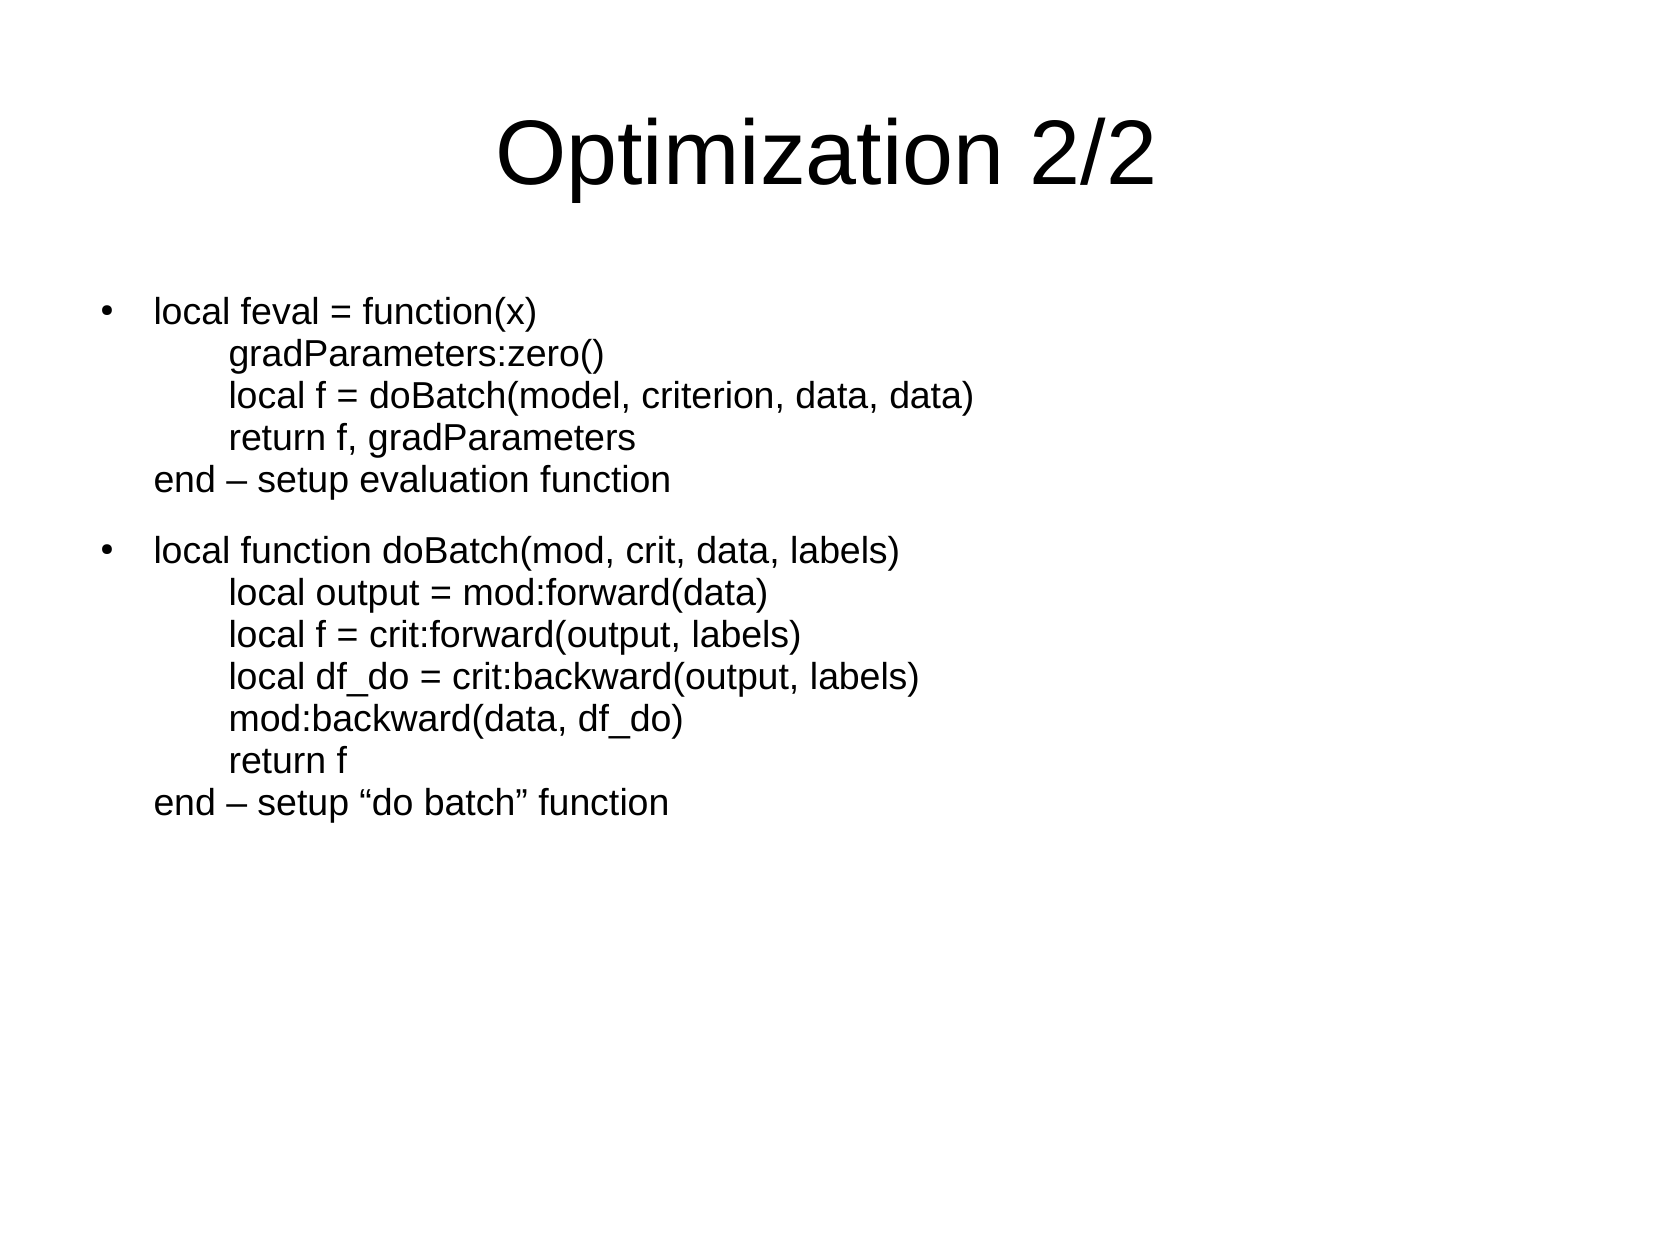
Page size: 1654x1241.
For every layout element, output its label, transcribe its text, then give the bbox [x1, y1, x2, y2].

list local feval = function(x) gradParameters:zero() local f = doBatch(model, criterion, data, data) return f, gradParameters end – setup evaluation function local function doBatch(mod, crit, data, labels) local output = mod:forward(data) local f = crit:forward(output, labels) local df_do = crit:backward(output, labels) mod:backward(data, df_do) return f end – setup “do batch” function [82, 290, 1571, 1010]
title Optimization 2/2 [82, 49, 1571, 257]
